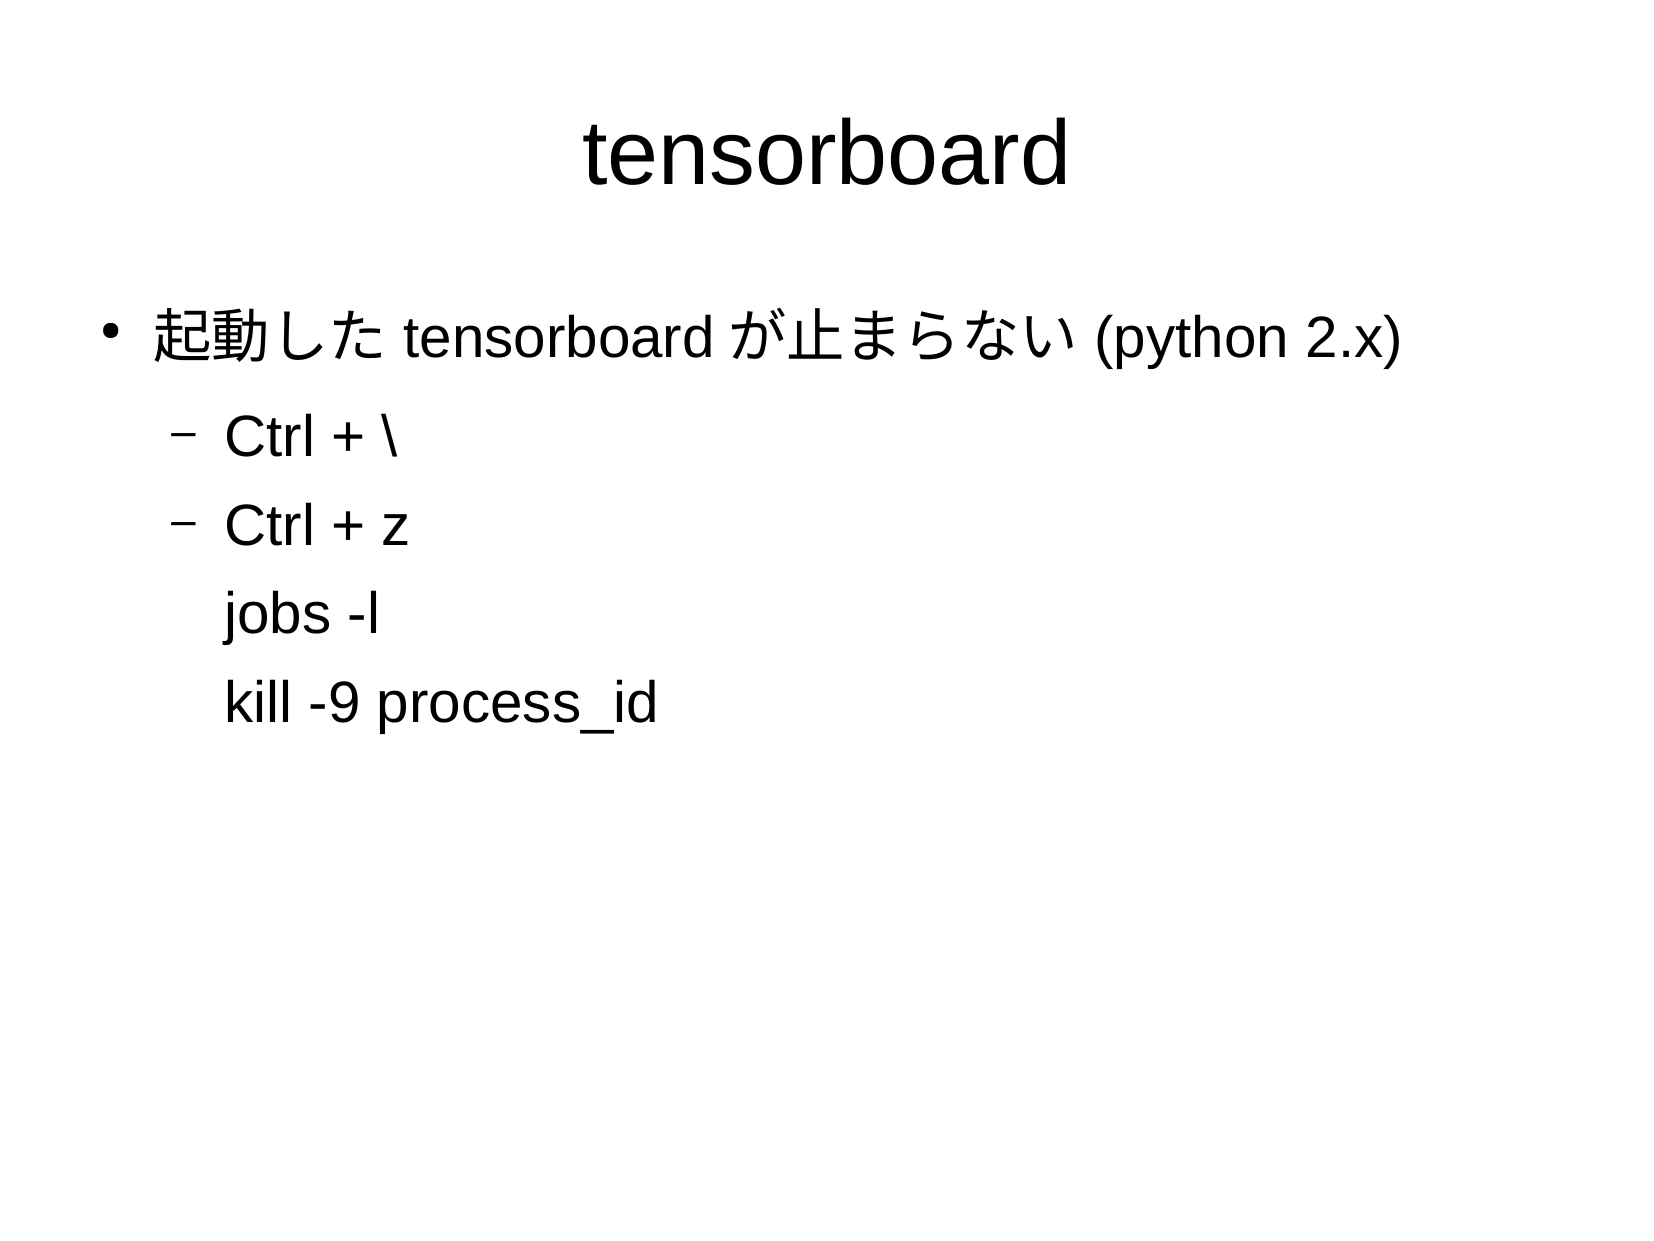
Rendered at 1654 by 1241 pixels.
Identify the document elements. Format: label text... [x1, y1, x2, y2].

list 起動したtensorboardが止まらない(python 2.x) Ctrl + \ Ctrl + z jobs -l kill -9 process_id [82, 290, 1571, 1010]
title tensorboard [82, 49, 1571, 257]
